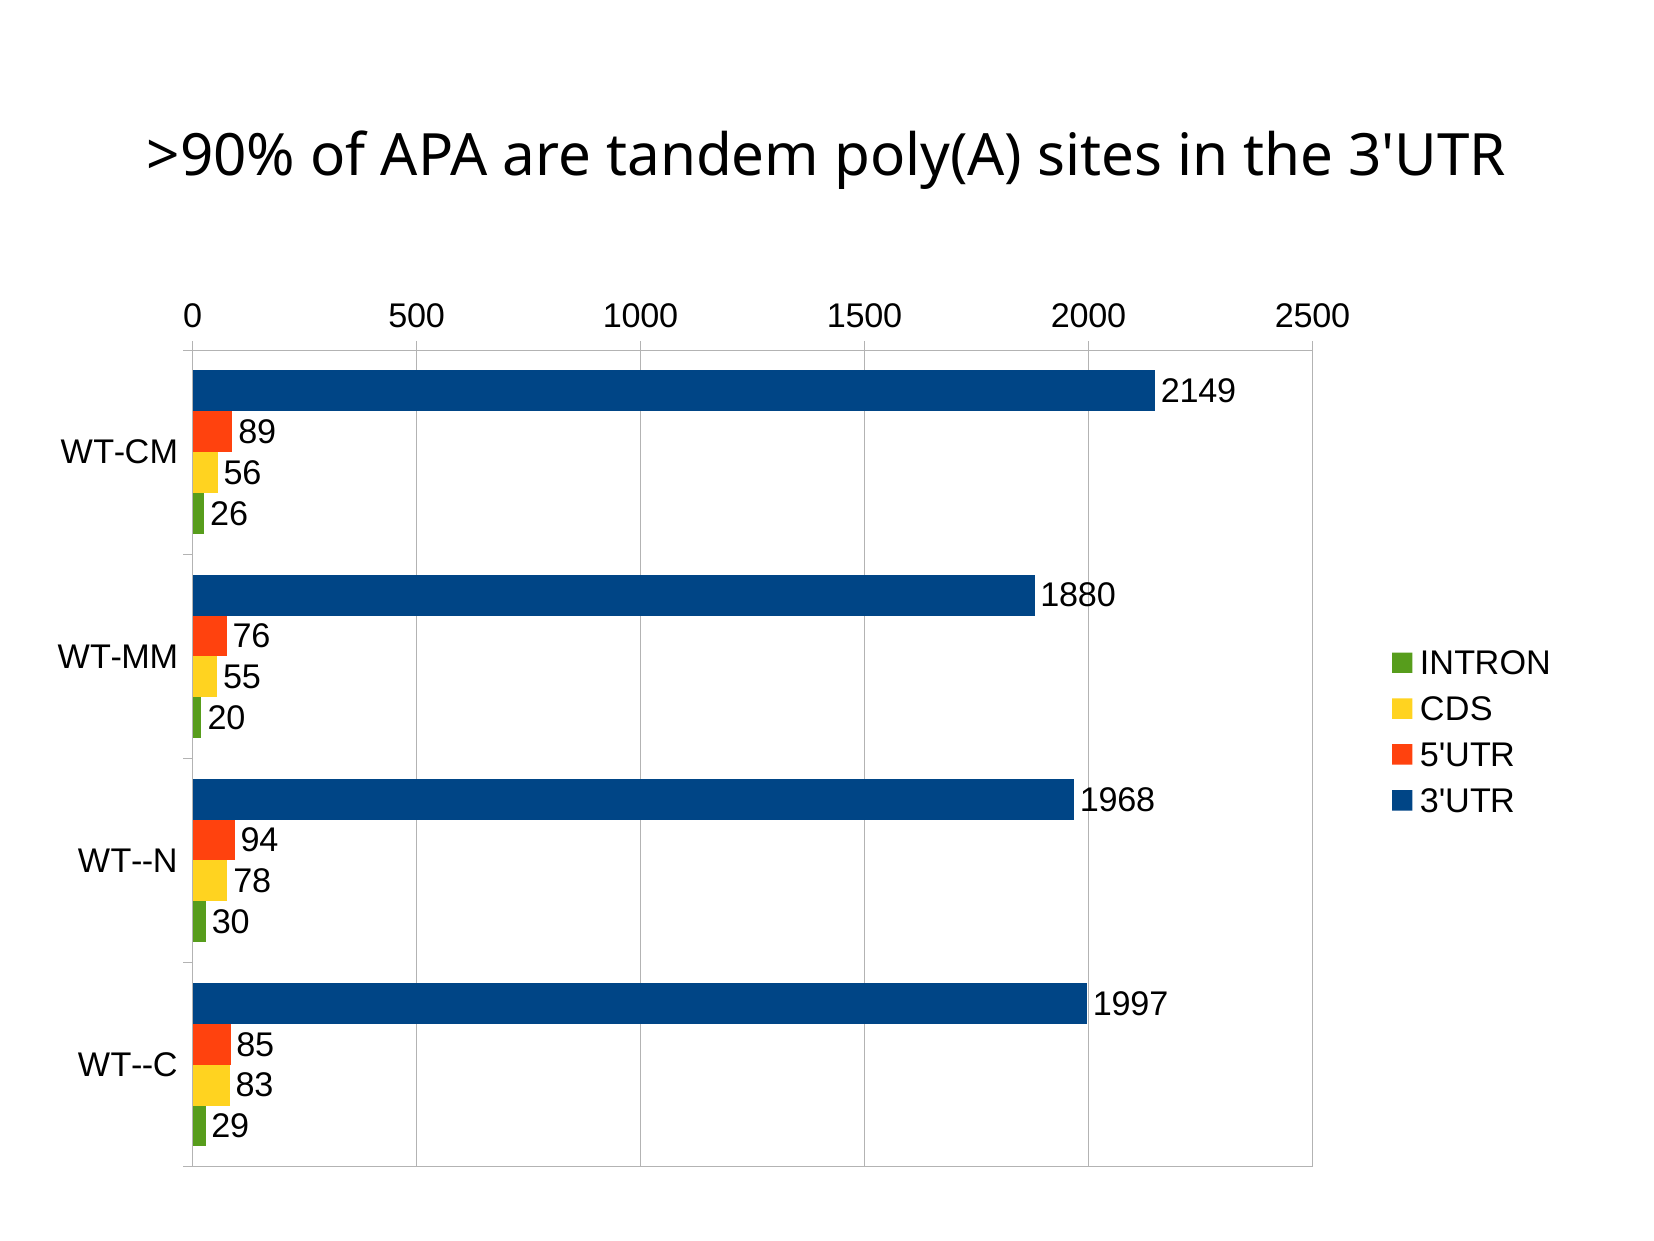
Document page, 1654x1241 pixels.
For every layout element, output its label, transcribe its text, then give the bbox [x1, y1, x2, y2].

title >90% of APA are tandem poly(A) sites in the 3'UTR [82, 49, 1571, 257]
chart [26, 278, 1576, 1186]
